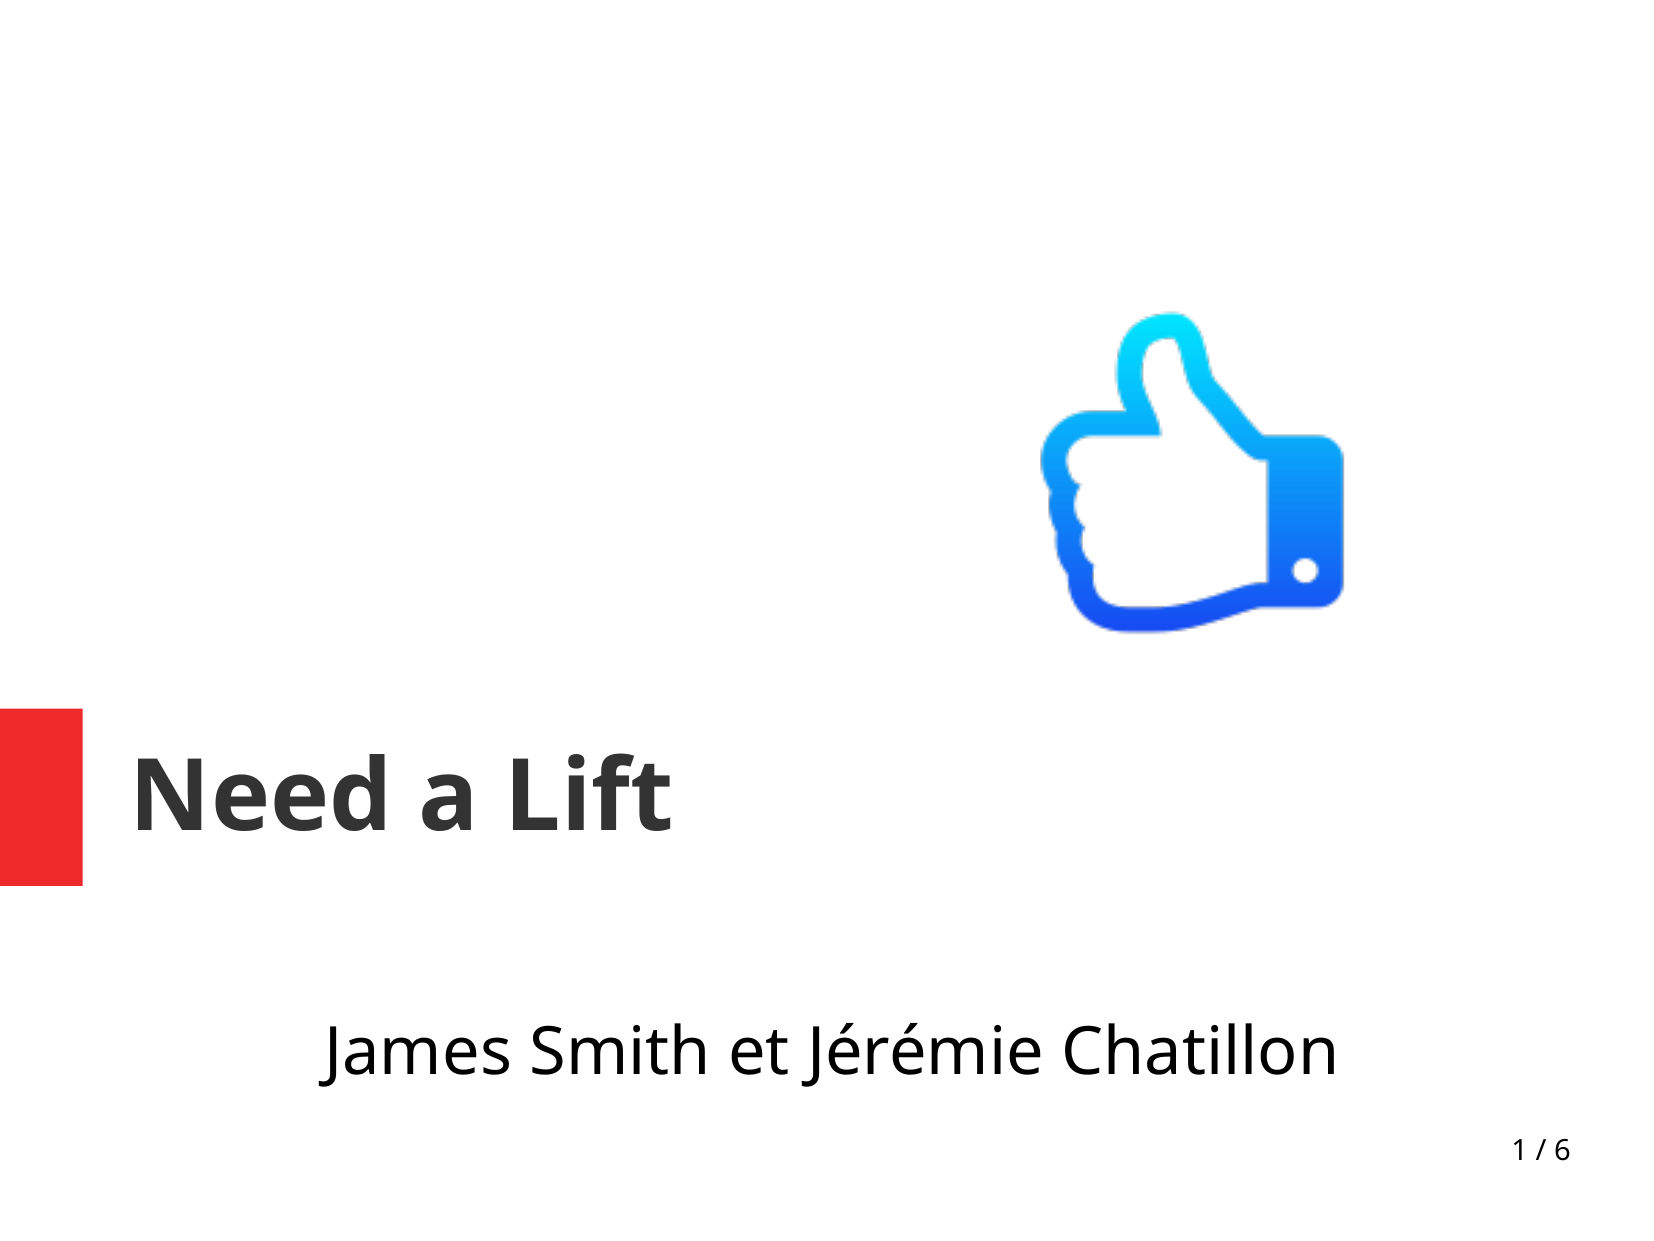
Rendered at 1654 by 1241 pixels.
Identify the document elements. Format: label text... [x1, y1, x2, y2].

subtitle James Smith et Jérémie Chatillon [129, 968, 1536, 1130]
title Need a Lift [129, 655, 1536, 928]
picture [1017, 302, 1369, 645]
